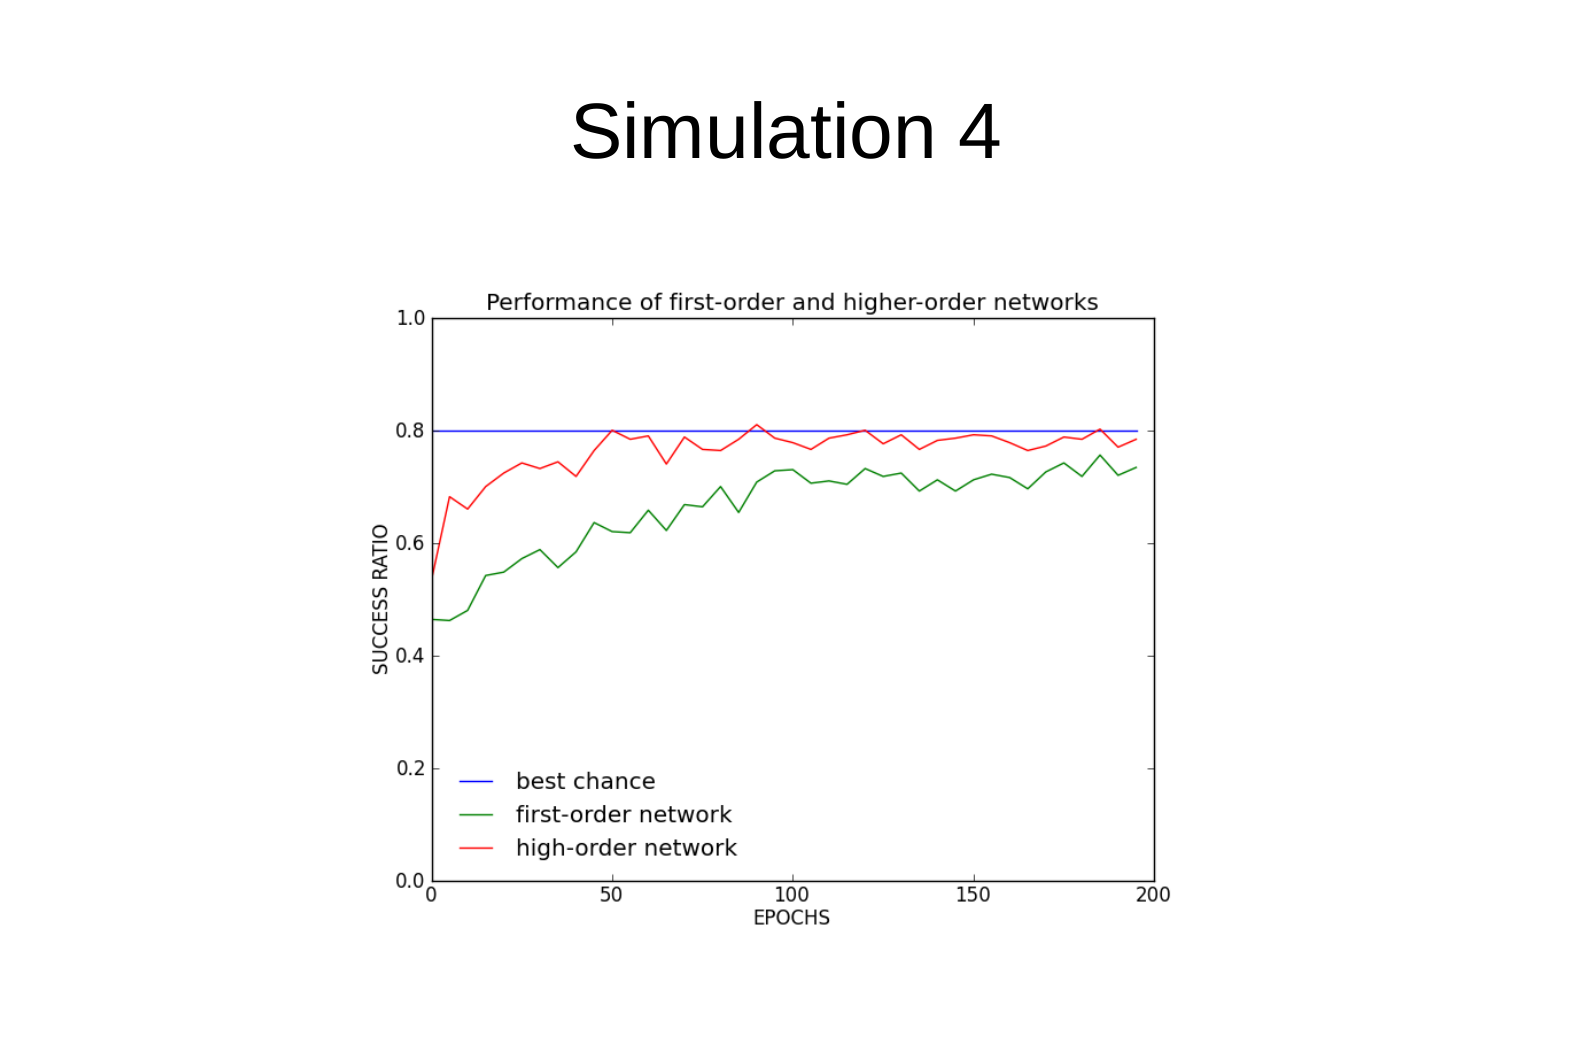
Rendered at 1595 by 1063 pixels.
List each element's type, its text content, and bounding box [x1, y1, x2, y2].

picture [315, 248, 1247, 951]
title Simulation 4 [79, 42, 1515, 220]
